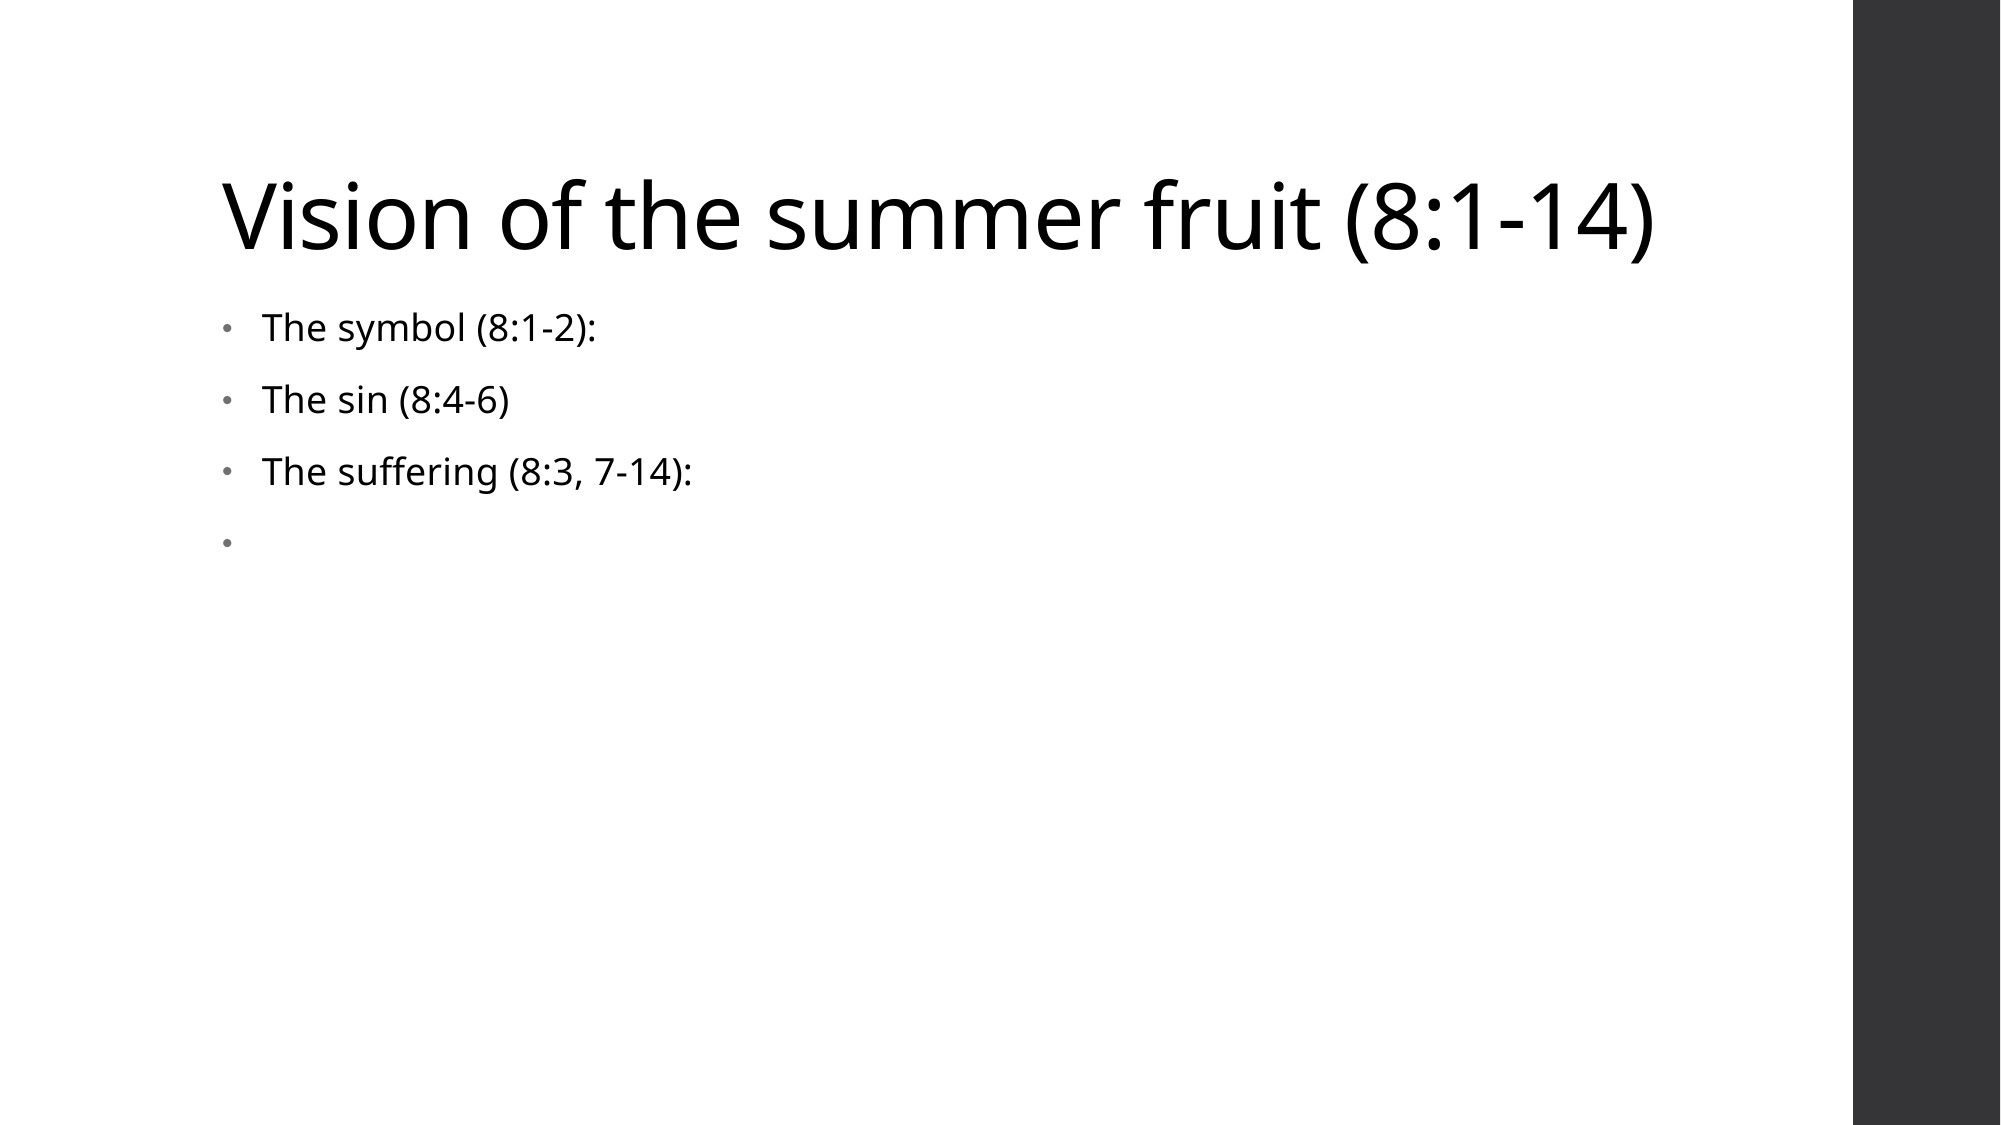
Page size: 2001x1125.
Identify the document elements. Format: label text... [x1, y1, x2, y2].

list The symbol (8:1-2): The sin (8:4-6) The suffering (8:3, 7-14): [206, 299, 1617, 1014]
title Vision of the summer fruit (8:1-14) [206, 60, 1797, 278]
